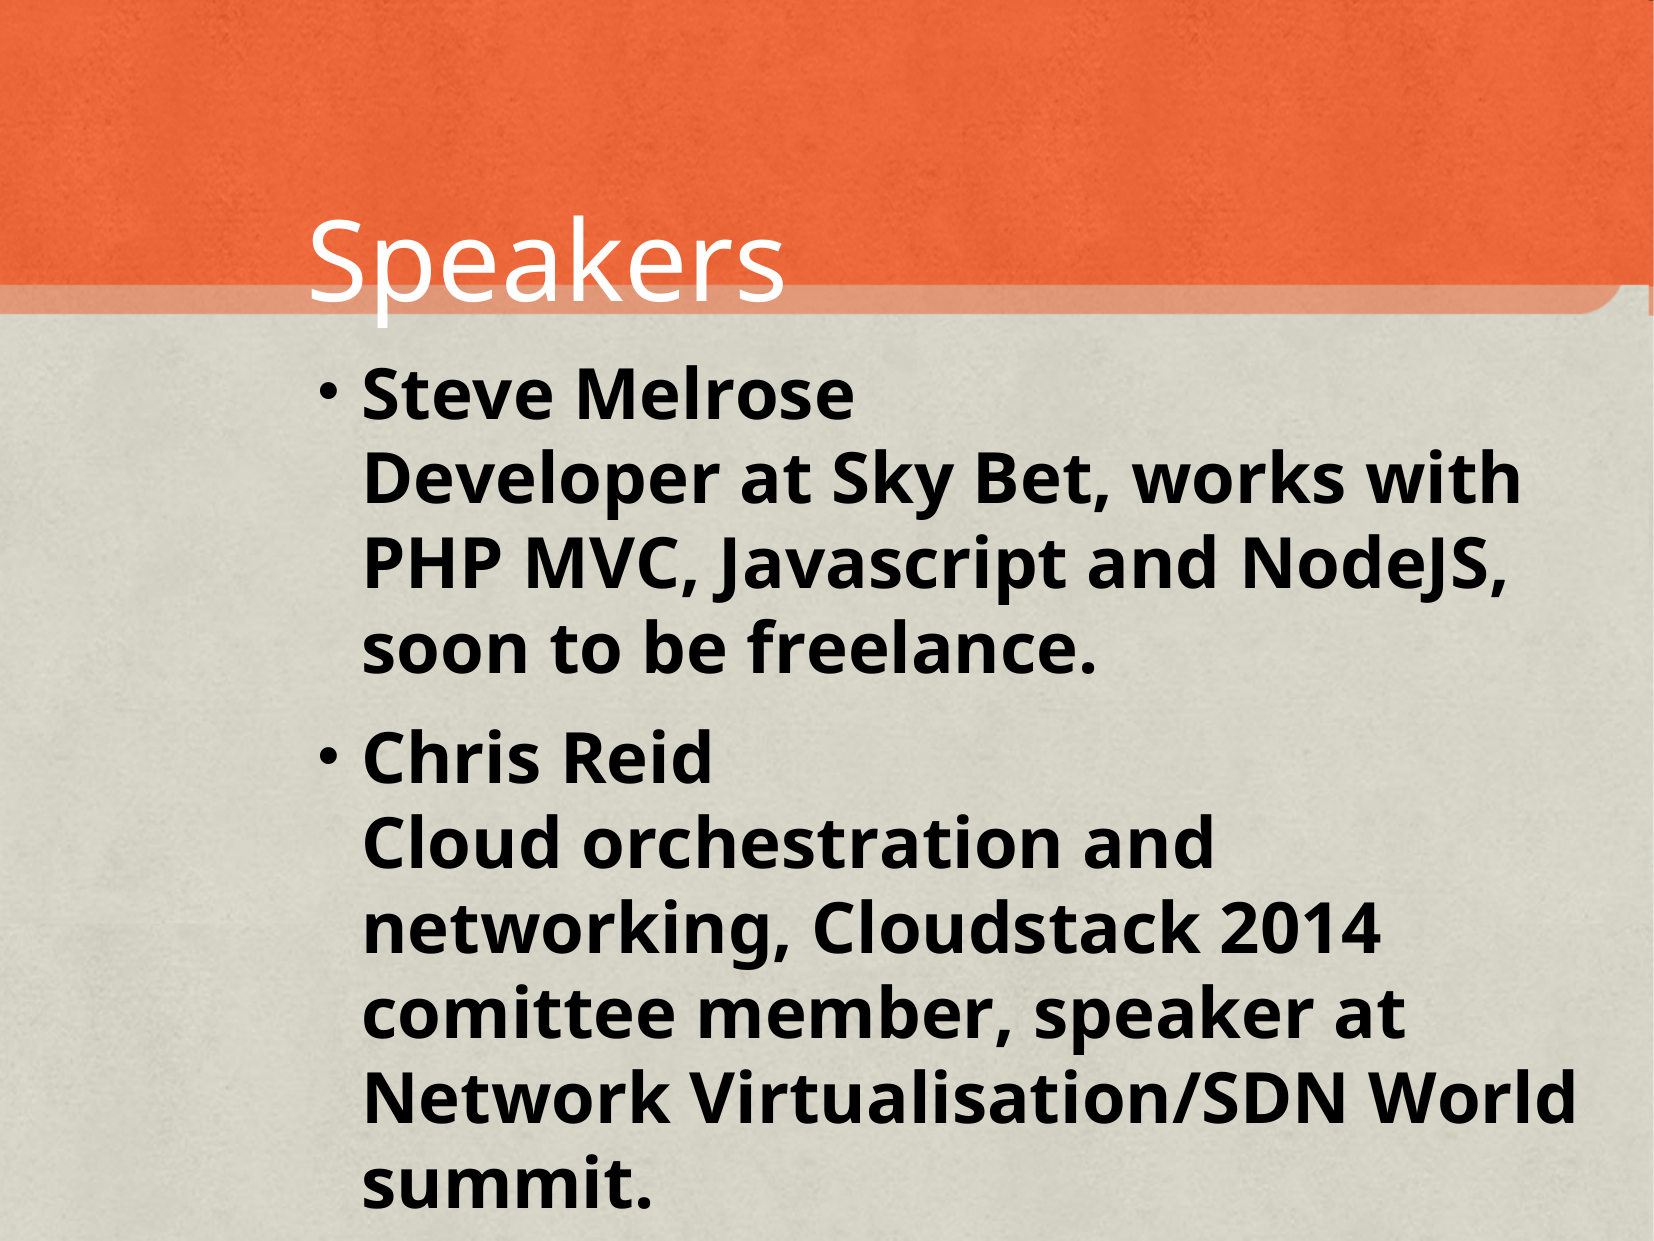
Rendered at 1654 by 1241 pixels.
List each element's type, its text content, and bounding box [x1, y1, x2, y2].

title Speakers [306, 189, 1654, 317]
picture [0, 0, 1654, 1241]
list Steve Melrose Developer at Sky Bet, works with PHP MVC, Javascript and NodeJS, soon to be freelance. Chris Reid Cloud orchestration and networking, Cloudstack 2014 comittee member, speaker at Network Virtualisation/SDN World summit. [301, 348, 1588, 1241]
